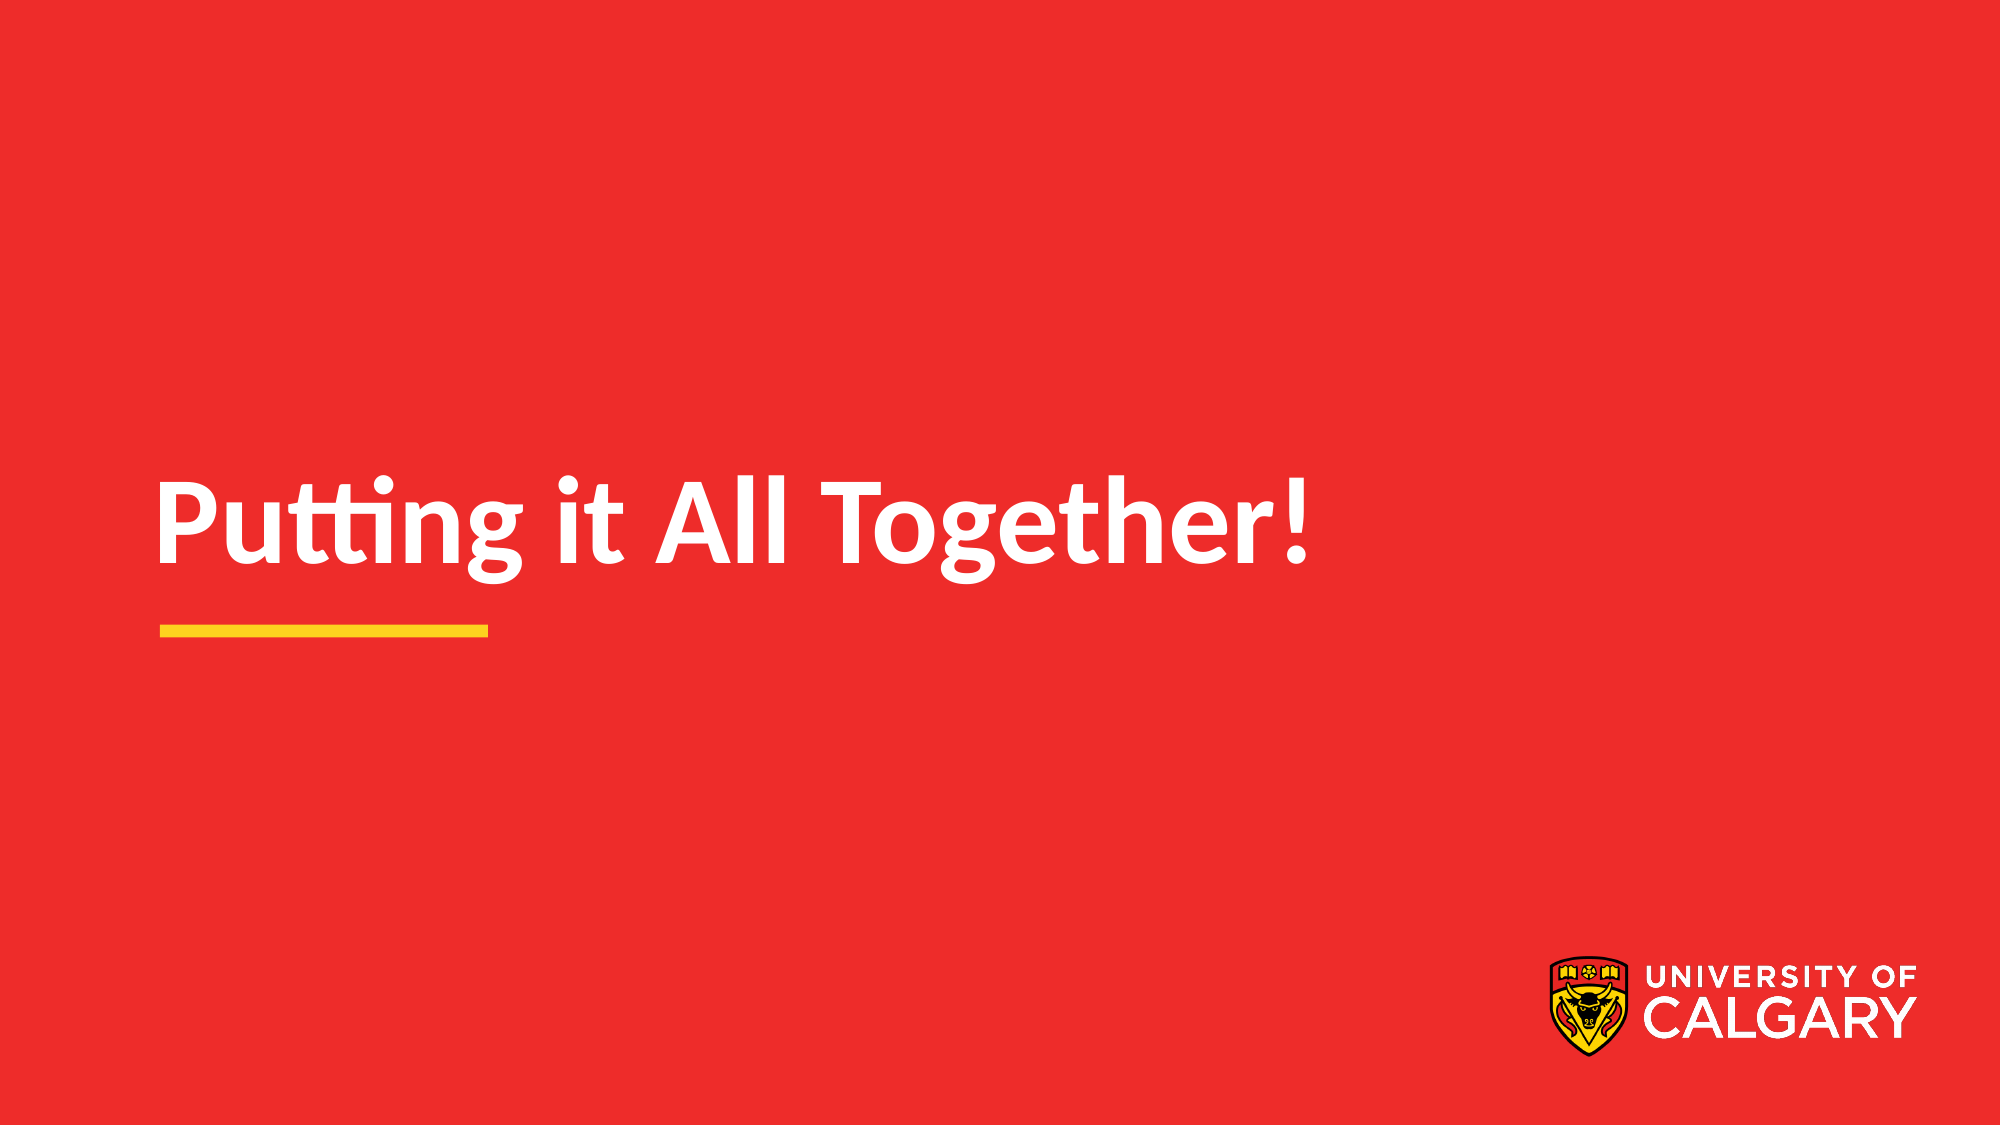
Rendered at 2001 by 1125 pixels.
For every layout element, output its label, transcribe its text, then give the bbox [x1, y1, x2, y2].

title Putting it All Together! [138, 160, 1639, 598]
picture [1508, 924, 1958, 1079]
